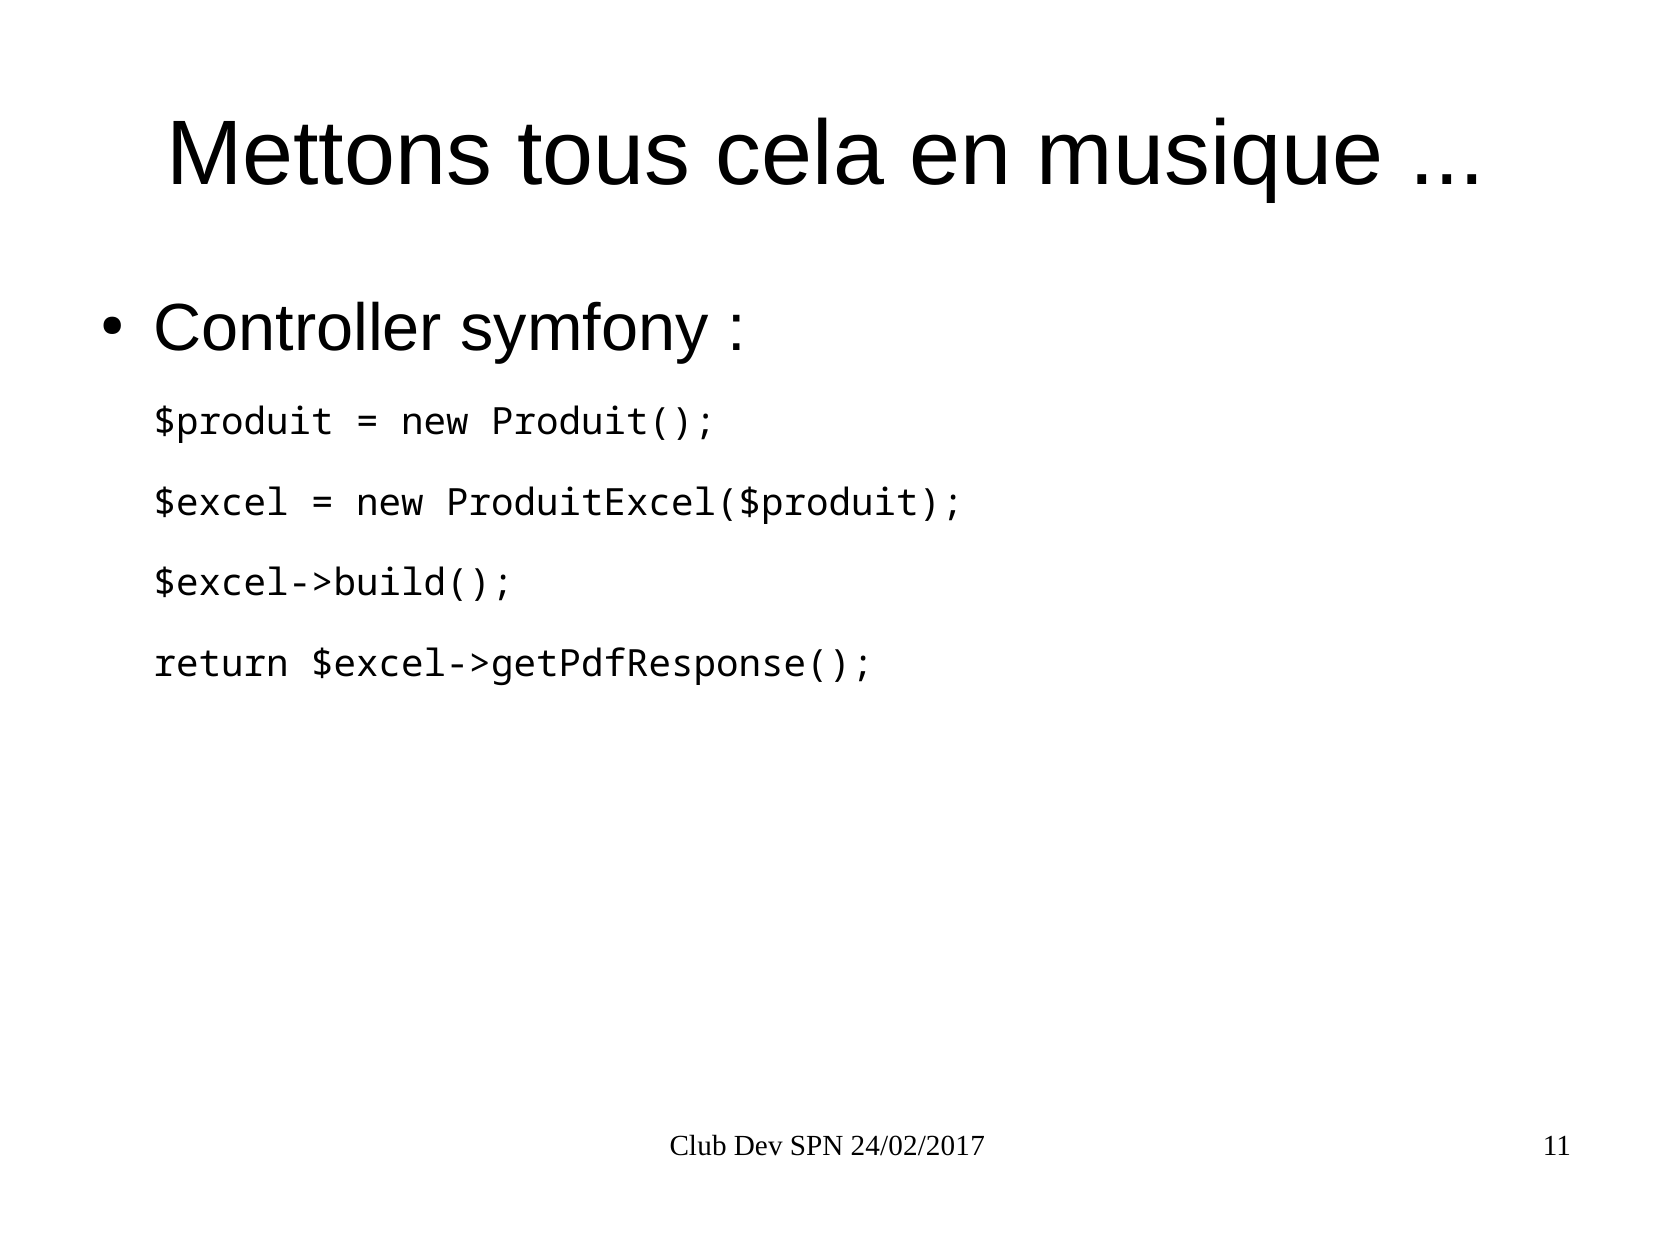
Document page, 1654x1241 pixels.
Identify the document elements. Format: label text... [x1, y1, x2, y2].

title Mettons tous cela en musique ... [82, 49, 1571, 257]
list Controller symfony : $produit = new Produit(); $excel = new ProduitExcel($produit); $excel->build(); return $excel->getPdfResponse(); [82, 290, 1571, 1010]
